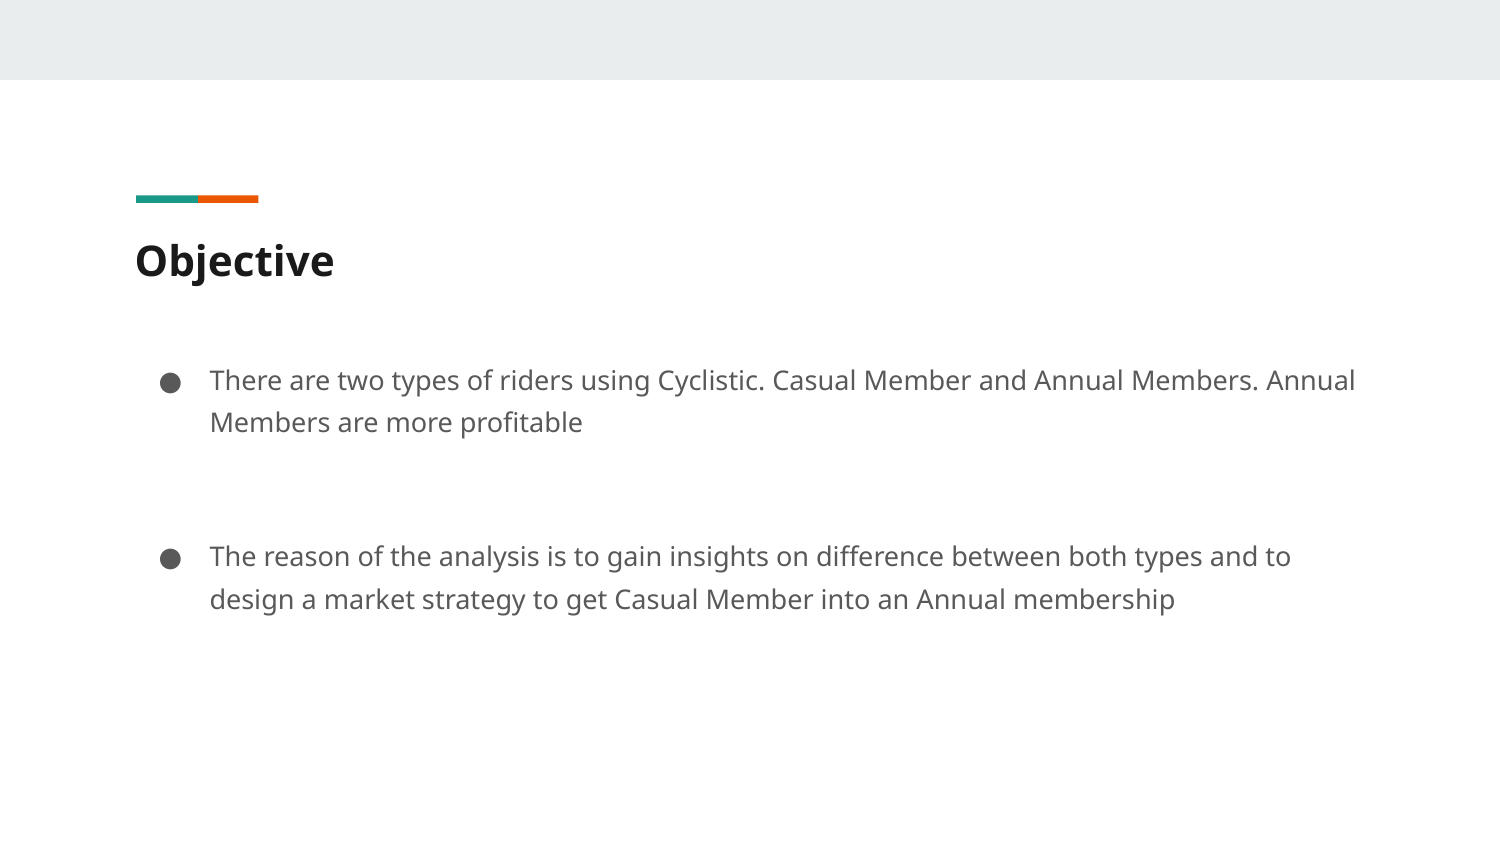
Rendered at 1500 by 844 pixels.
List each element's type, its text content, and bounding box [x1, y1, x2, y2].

list There are two types of riders using Cyclistic. Casual Member and Annual Members. Annual Members are more profitable The reason of the analysis is to gain insights on difference between both types and to design a market strategy to get Casual Member into an Annual membership [119, 341, 1381, 712]
title Objective [119, 216, 1381, 305]
